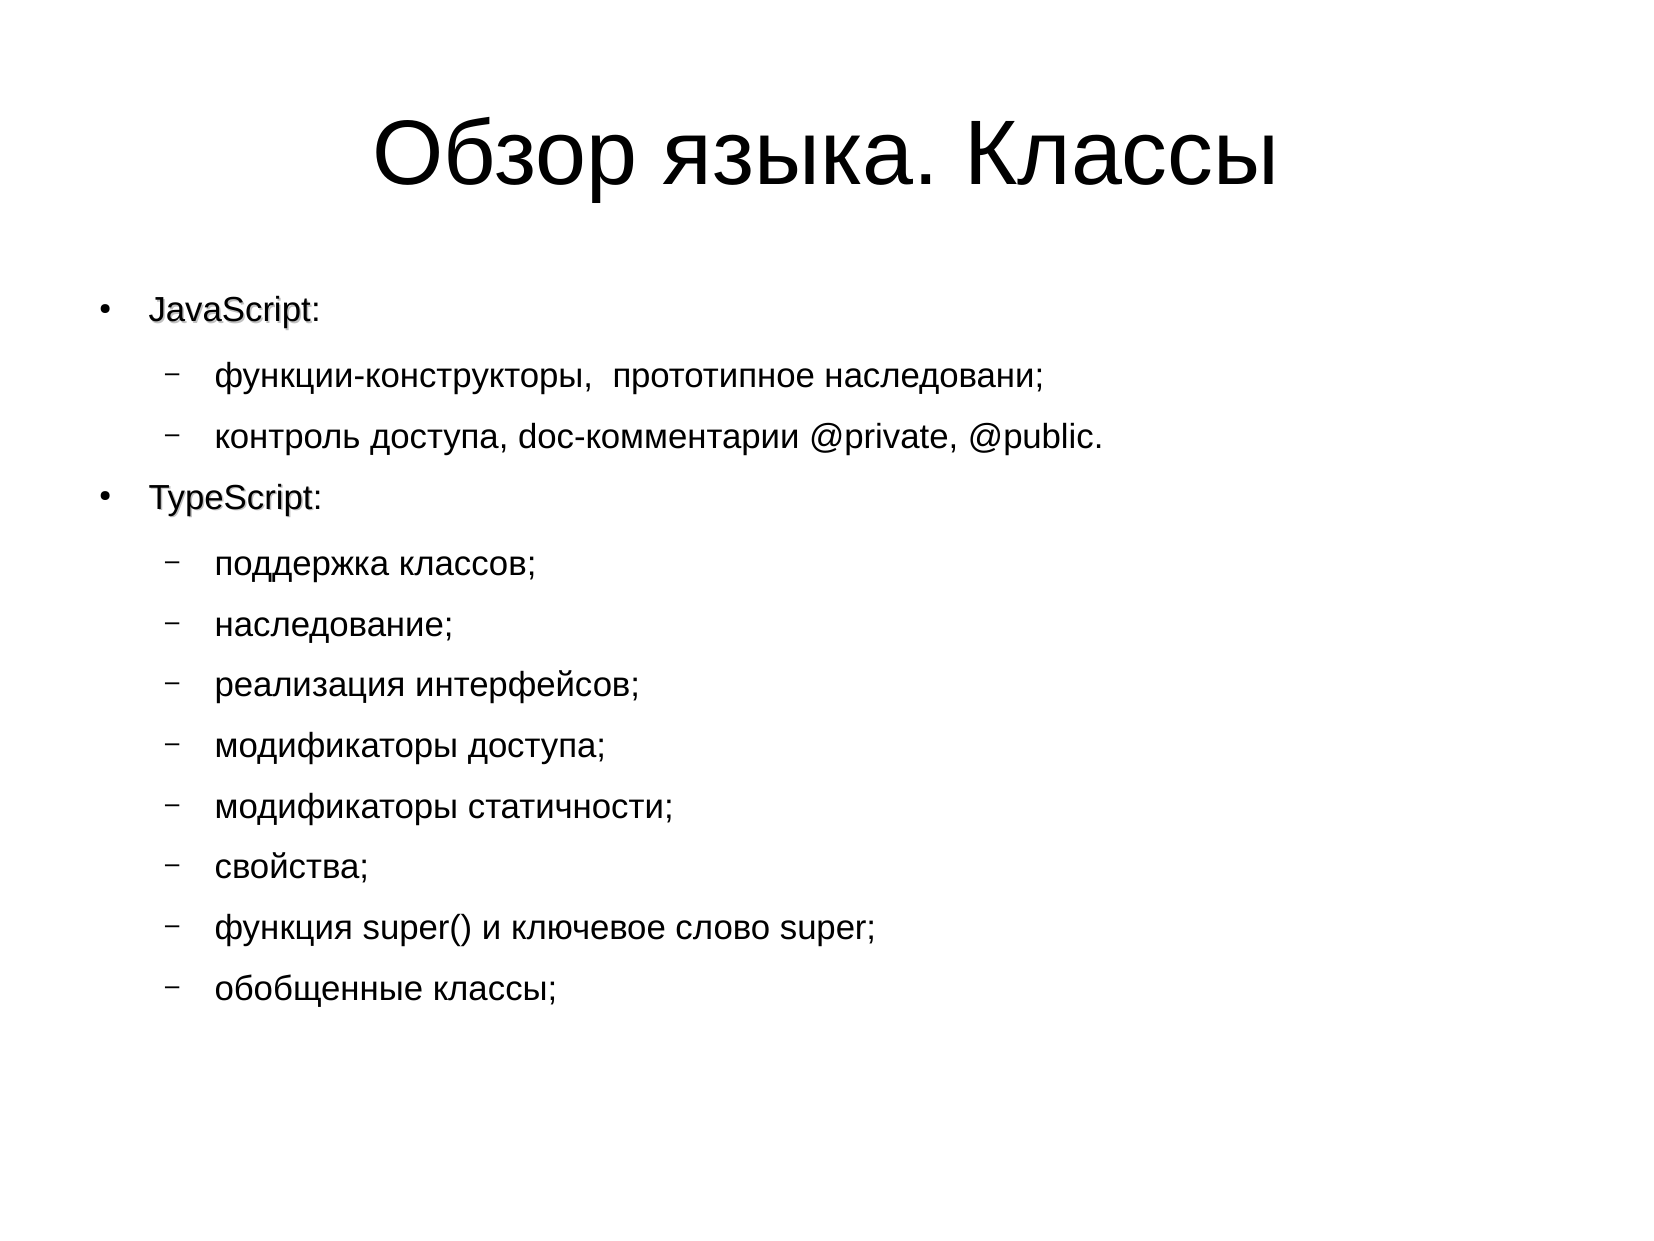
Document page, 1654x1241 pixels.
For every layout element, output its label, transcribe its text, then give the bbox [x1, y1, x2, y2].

title Обзор языка. Классы [82, 49, 1571, 257]
list JavaScript: функции-конструкторы, прототипное наследовани; контроль доступа, doc-комментарии @private, @public. TypeScript: поддержка классов; наследование; реализация интерфейсов; модификаторы доступа; модификаторы статичности; свойства; функция super() и ключевое слово super; обобщенные классы; [82, 290, 1571, 1010]
